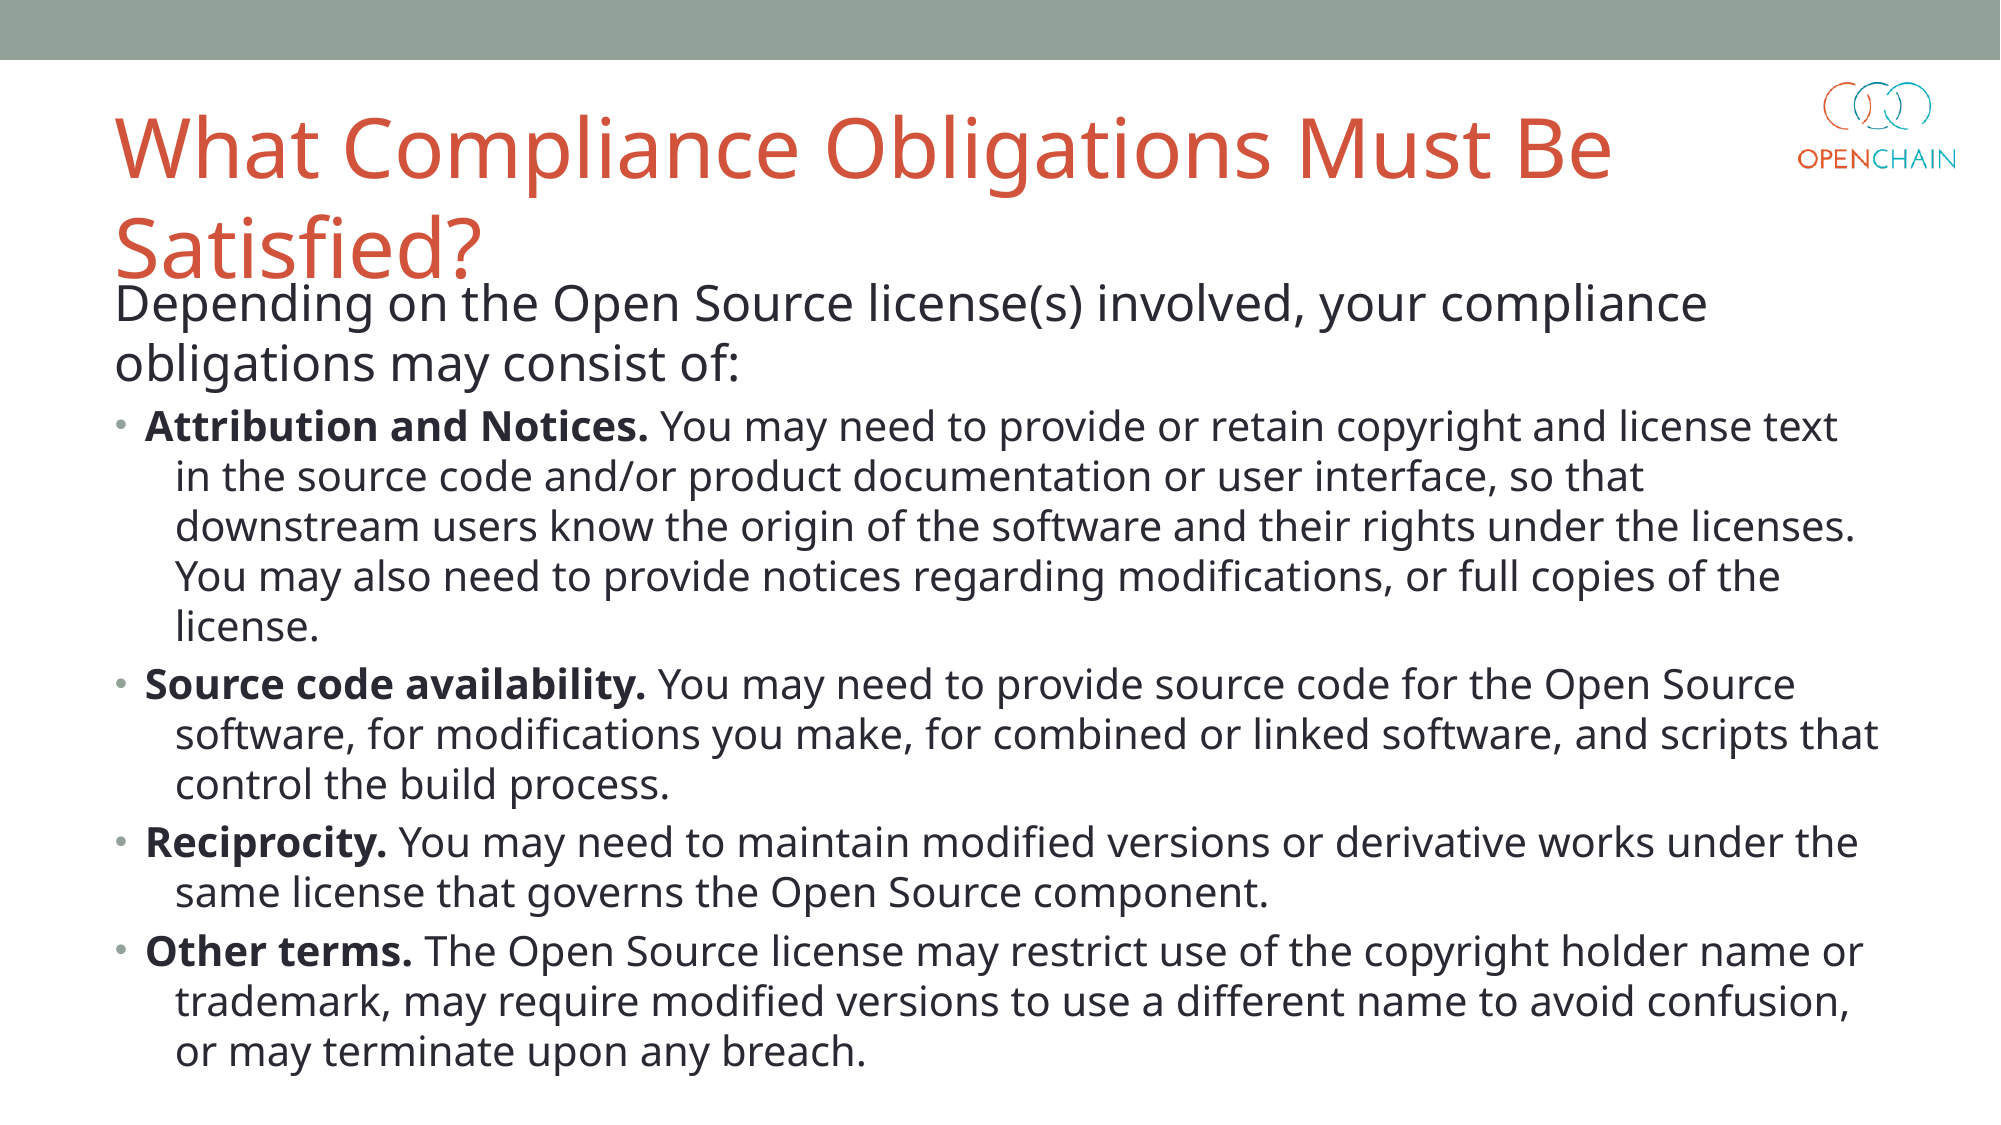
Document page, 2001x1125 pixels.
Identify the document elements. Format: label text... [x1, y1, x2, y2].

text_box Depending on the Open Source license(s) involved, your compliance obligations may consist of: Attribution and Notices. You may need to provide or retain copyright and license text in the source code and/or product documentation or user interface, so that downstream users know the origin of the software and their rights under the licenses. You may also need to provide notices regarding modifications, or full copies of the license. Source code availability. You may need to provide source code for the Open Source software, for modifications you make, for combined or linked software, and scripts that control the build process. Reciprocity. You may need to maintain modified versions or derivative works under the same license that governs the Open Source component. Other terms. The Open Source license may restrict use of the copyright holder name or trademark, may require modified versions to use a different name to avoid confusion, or may terminate upon any breach. [100, 264, 1900, 1064]
text_box What Compliance Obligations Must Be Satisfied? [100, 88, 1900, 250]
